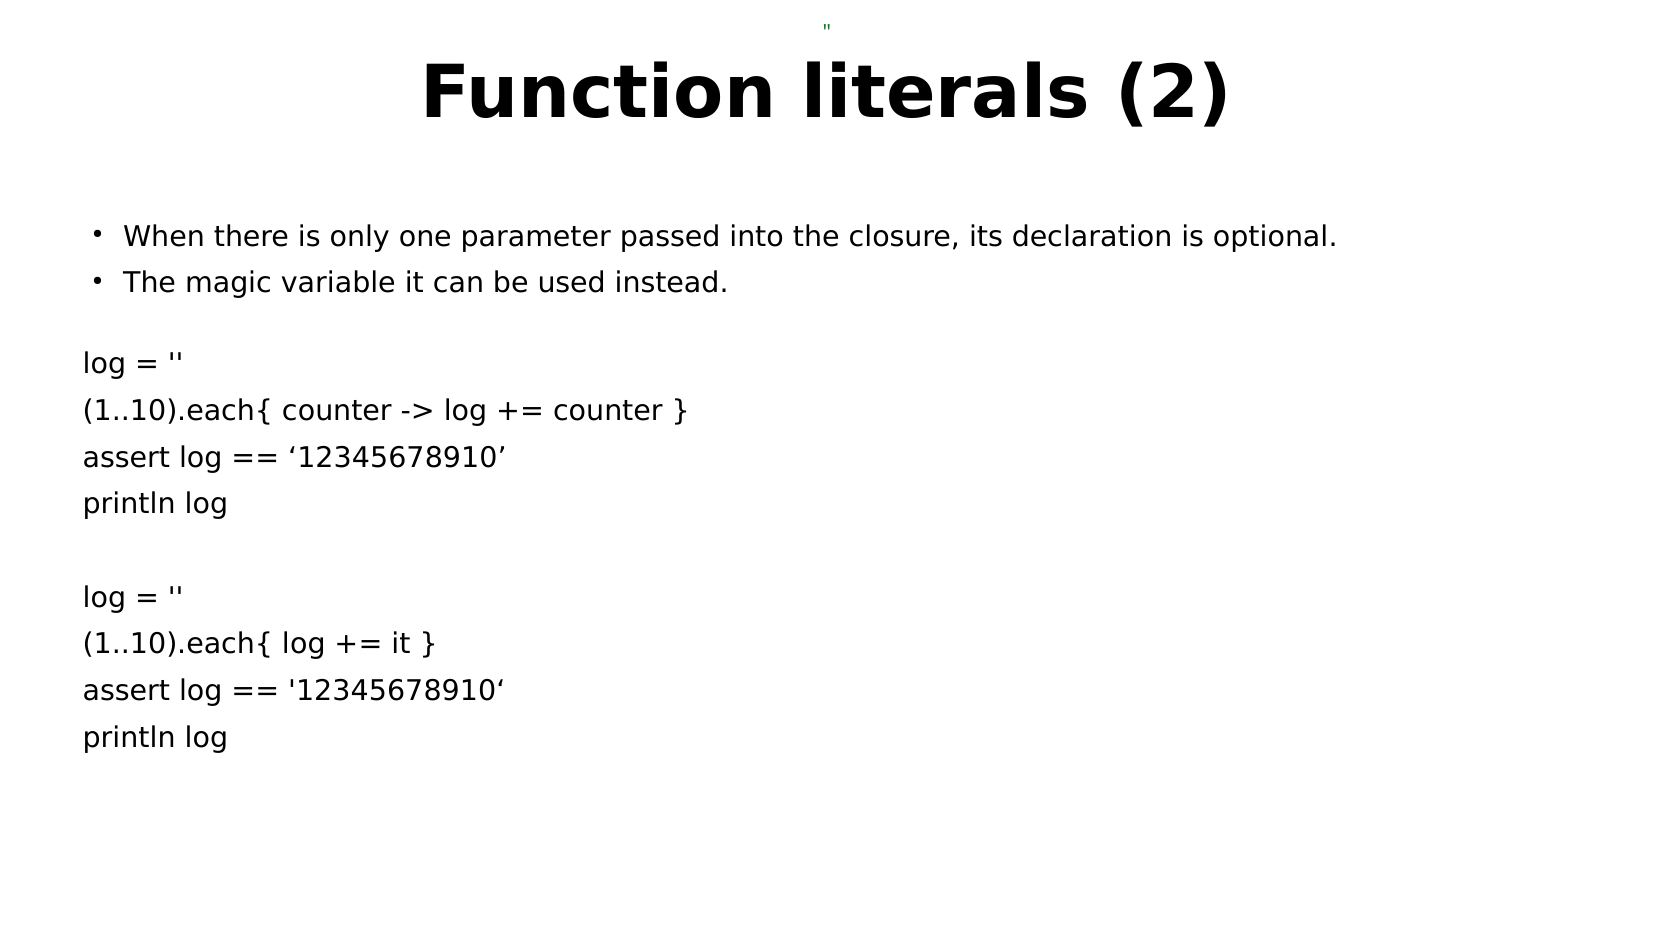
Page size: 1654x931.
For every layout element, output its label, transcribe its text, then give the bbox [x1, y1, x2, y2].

text_box " [807, 10, 846, 52]
title Function literals (2) [82, 37, 1571, 147]
list When there is only one parameter passed into the closure, its declaration is optional. The magic variable it can be used instead. log = '' (1..10).each{ counter -> log += counter } assert log == ‘12345678910’ println log log = '' (1..10).each{ log += it } assert log == '12345678910‘ println log [82, 217, 1571, 758]
